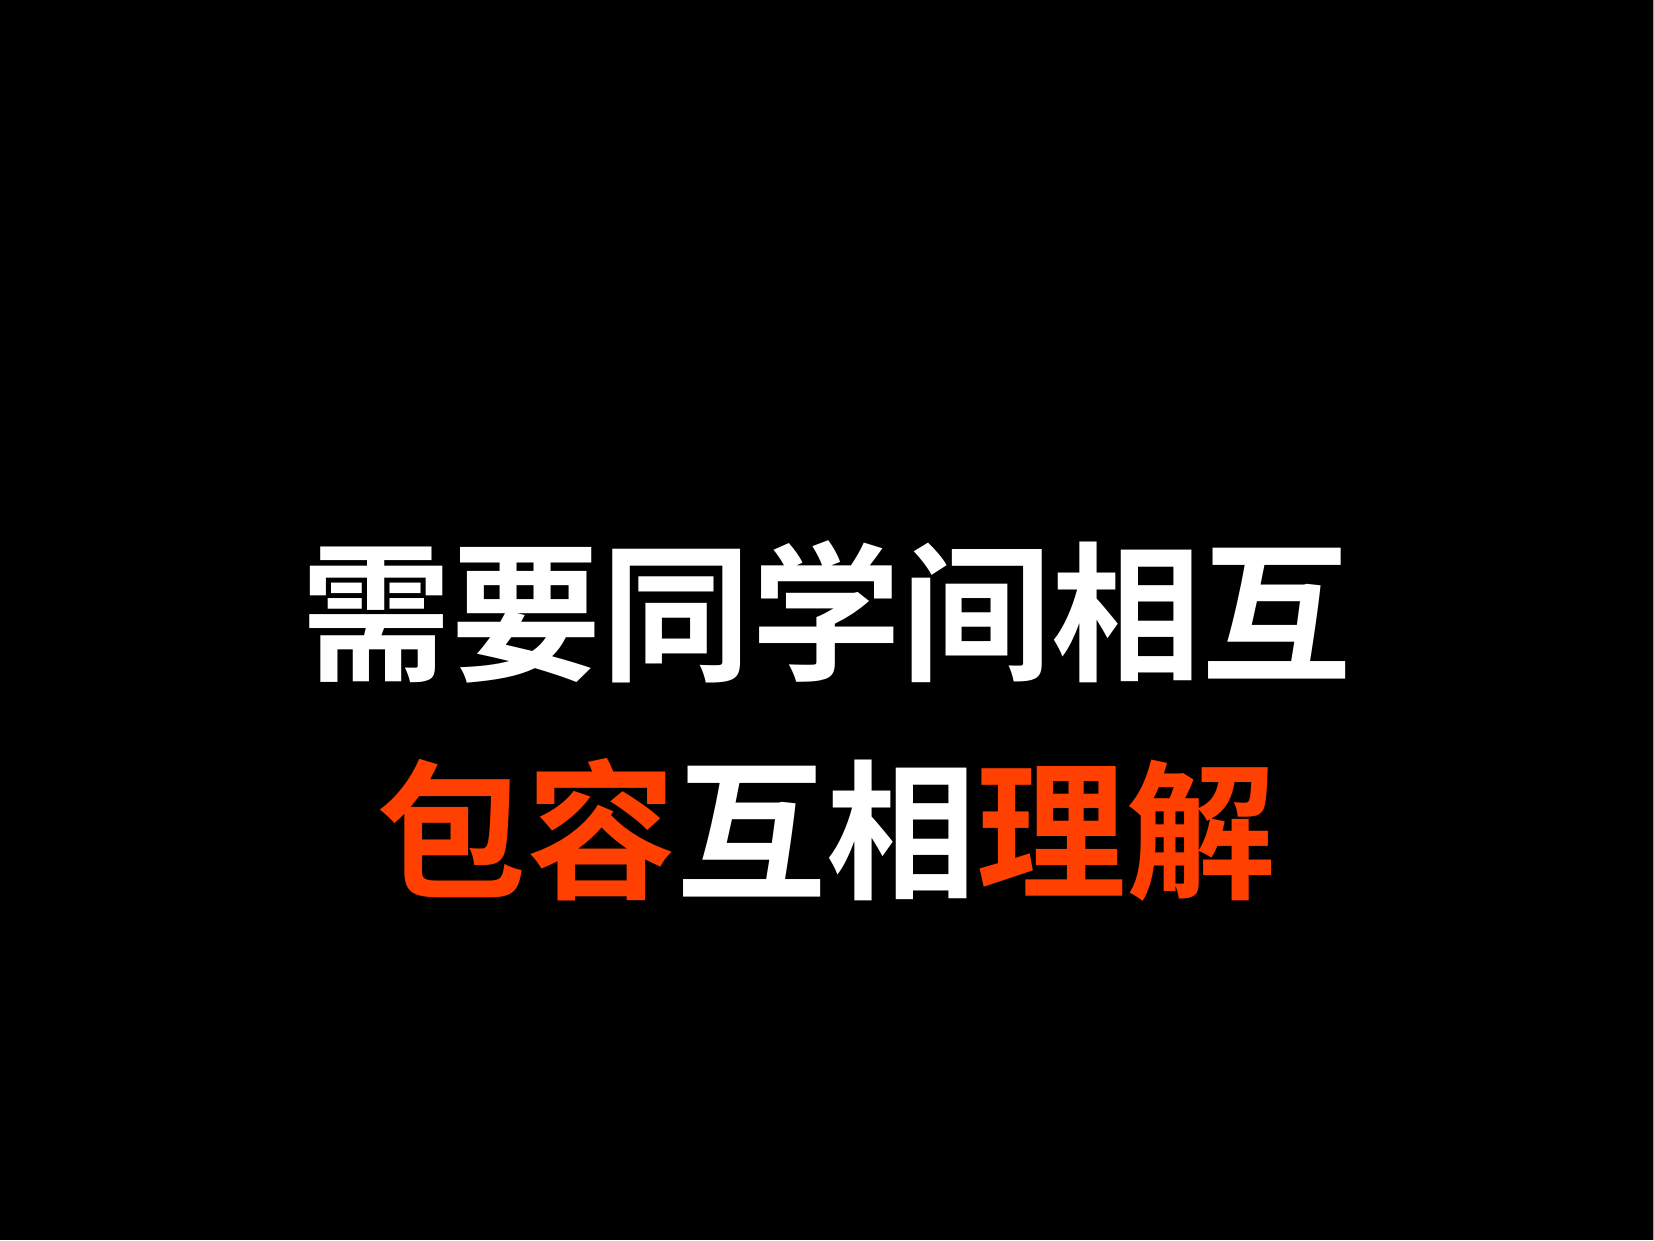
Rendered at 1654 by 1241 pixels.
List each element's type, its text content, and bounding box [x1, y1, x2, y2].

subtitle 需要同学间相互包容互相理解 [239, 496, 1415, 638]
